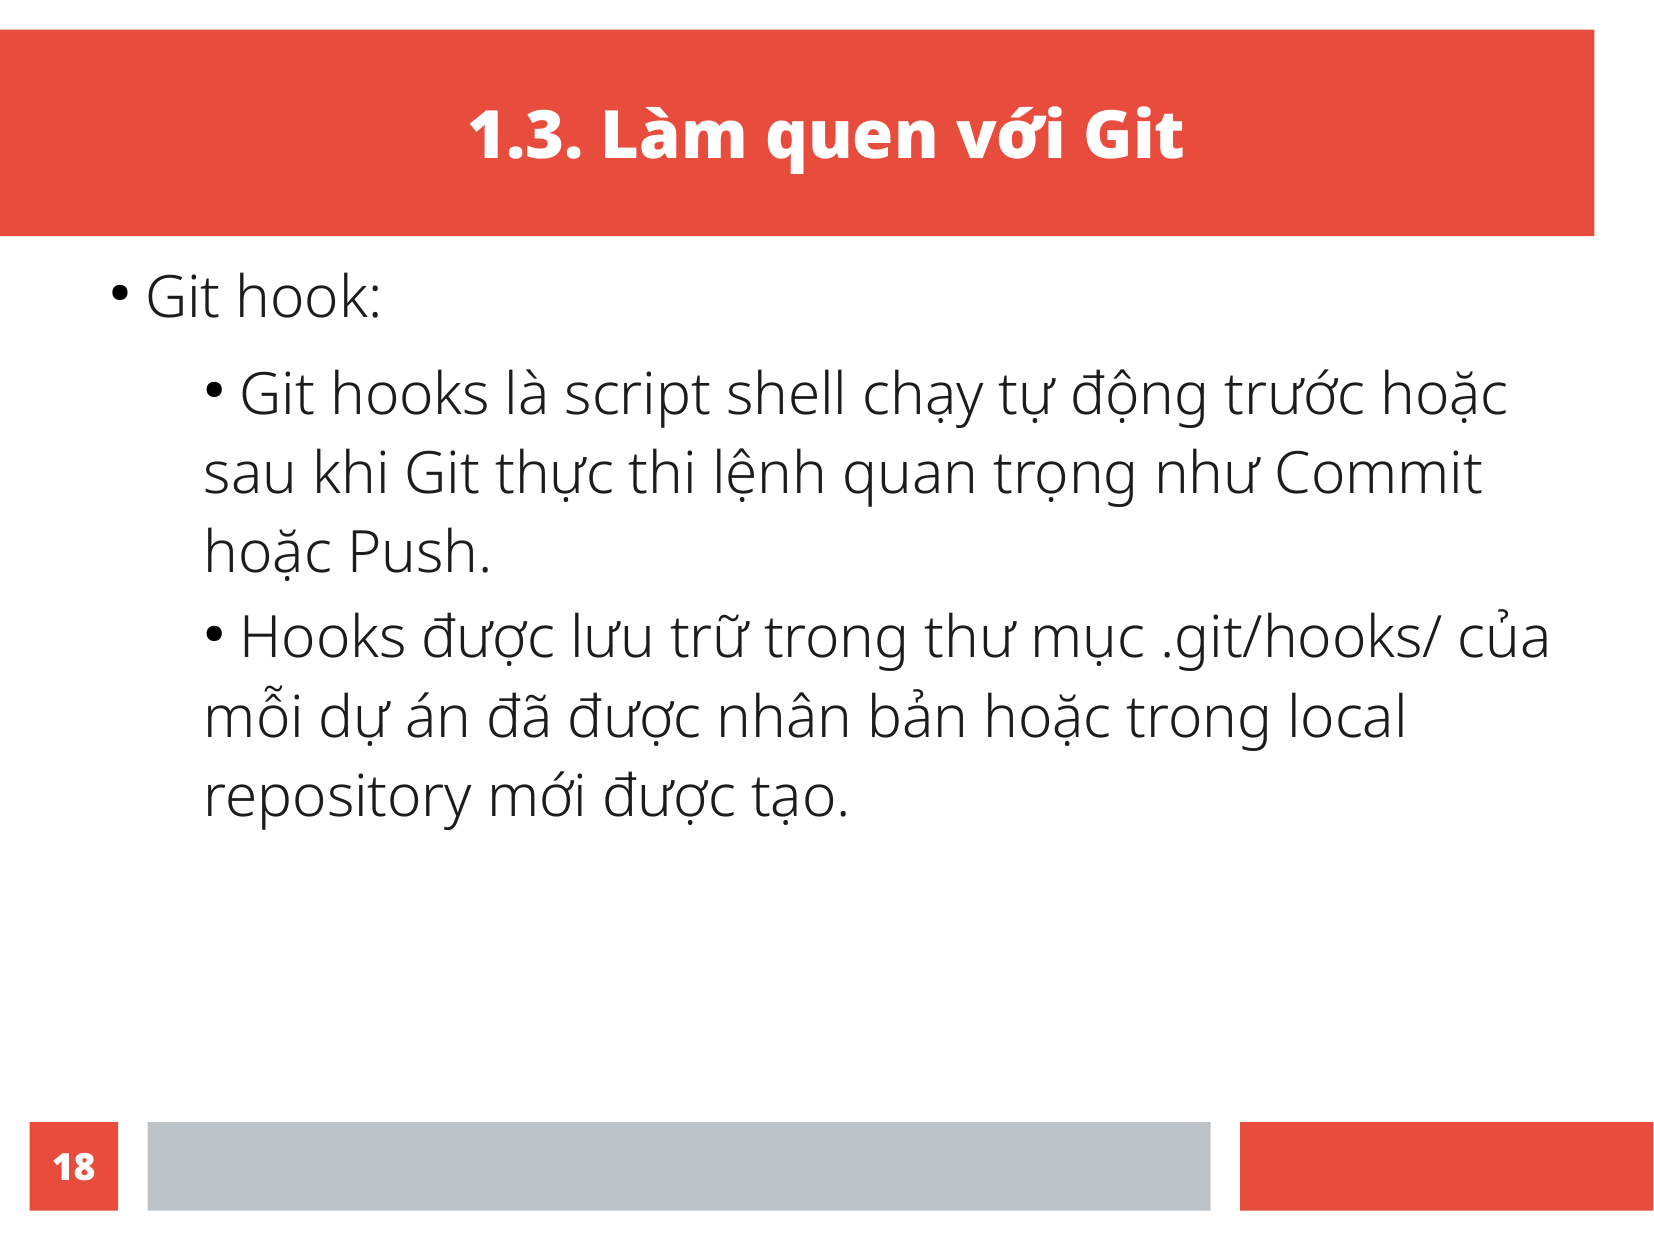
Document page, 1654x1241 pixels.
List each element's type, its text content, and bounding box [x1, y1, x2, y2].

title 1.3. Làm quen với Git [59, 59, 1595, 207]
list Git hook: Git hooks là script shell chạy tự động trước hoặc sau khi Git thực thi lệnh quan trọng như Commit hoặc Push. Hooks được lưu trữ trong thư mục .git/hooks/ của mỗi dự án đã được nhân bản hoặc trong local repository mới được tạo. [15, 255, 1576, 1081]
